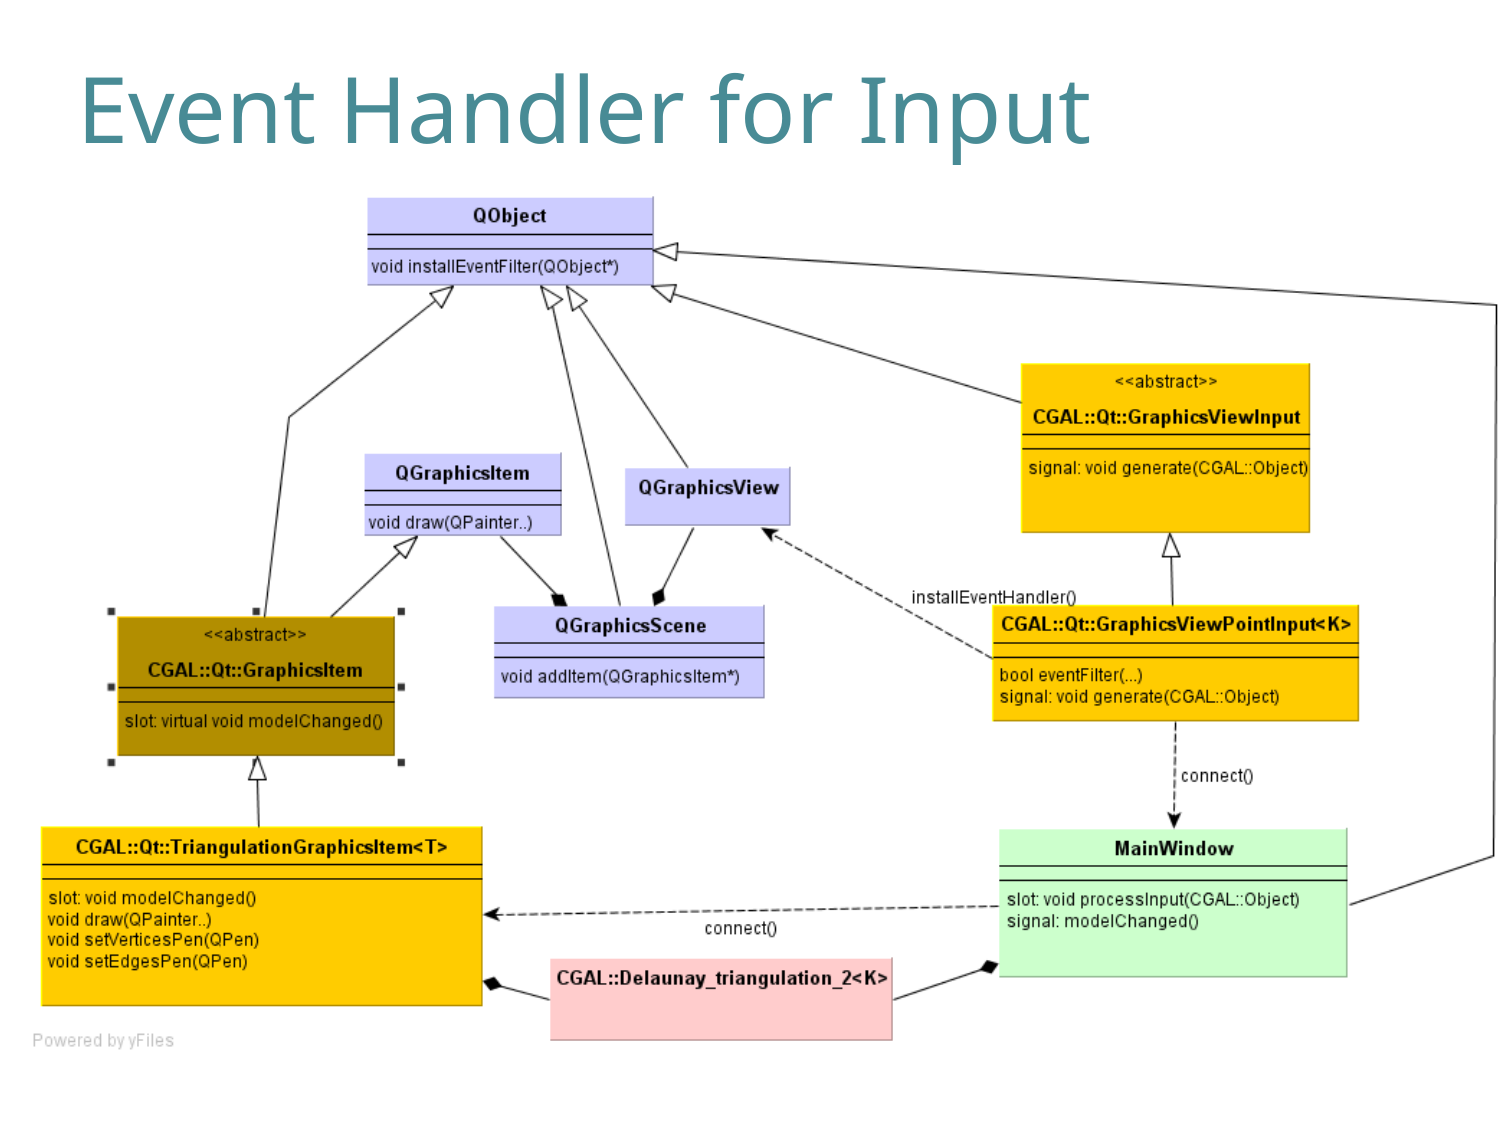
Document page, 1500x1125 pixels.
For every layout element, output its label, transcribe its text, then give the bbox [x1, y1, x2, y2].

picture [18, 175, 1500, 1064]
title Event Handler for Input [62, 37, 1479, 175]
